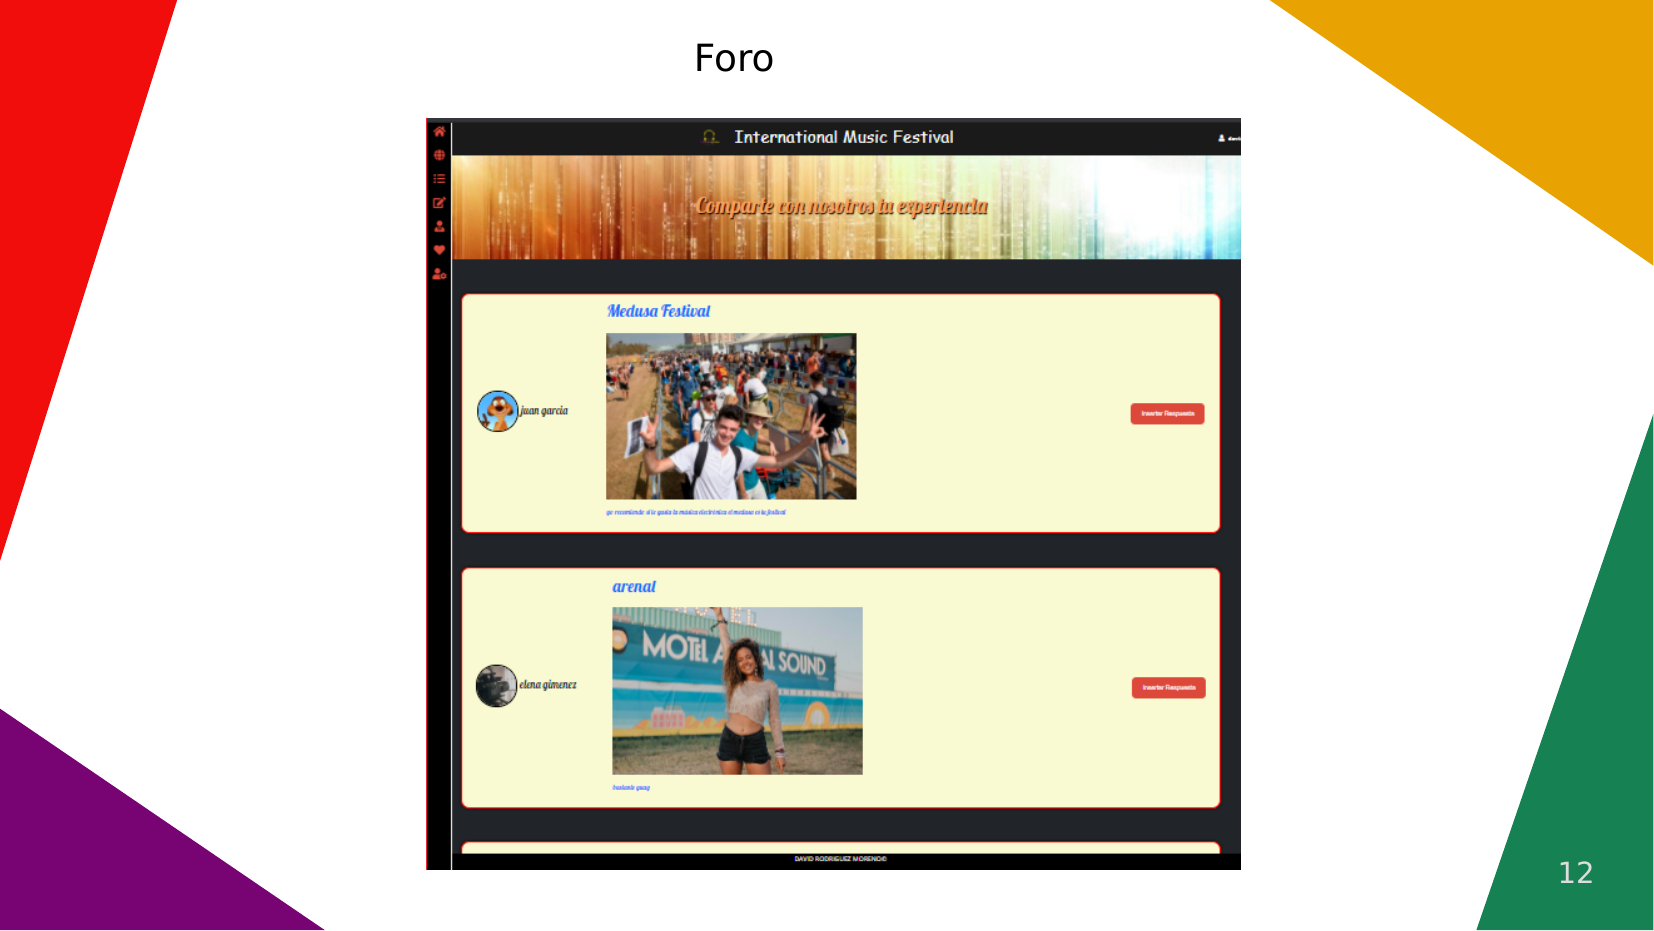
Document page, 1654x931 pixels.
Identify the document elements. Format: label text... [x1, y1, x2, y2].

text_box Foro [679, 29, 1388, 88]
picture [426, 118, 1241, 870]
